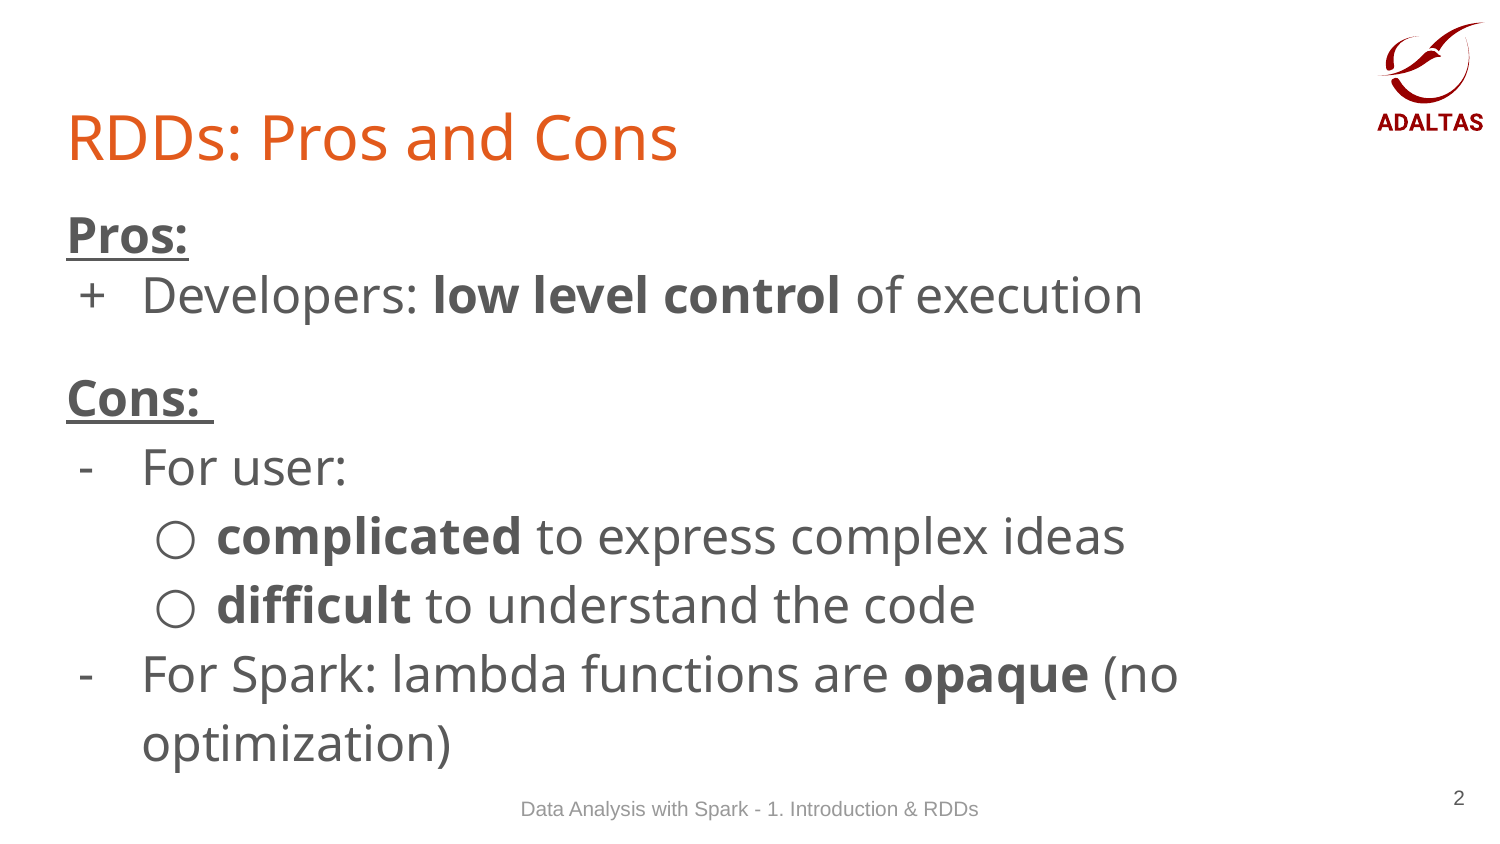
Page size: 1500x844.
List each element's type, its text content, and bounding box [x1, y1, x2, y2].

text_box Data Analysis with Spark - 1. Introduction & RDDs [480, 781, 1020, 830]
title RDDs: Pros and Cons [51, 71, 1184, 166]
slide_number <number> [1389, 764, 1480, 830]
list Pros: Developers: low level control of execution Cons: For user: complicated to express complex ideas difficult to understand the code For Spark: lambda functions are opaque (no optimization) [51, 189, 1449, 750]
